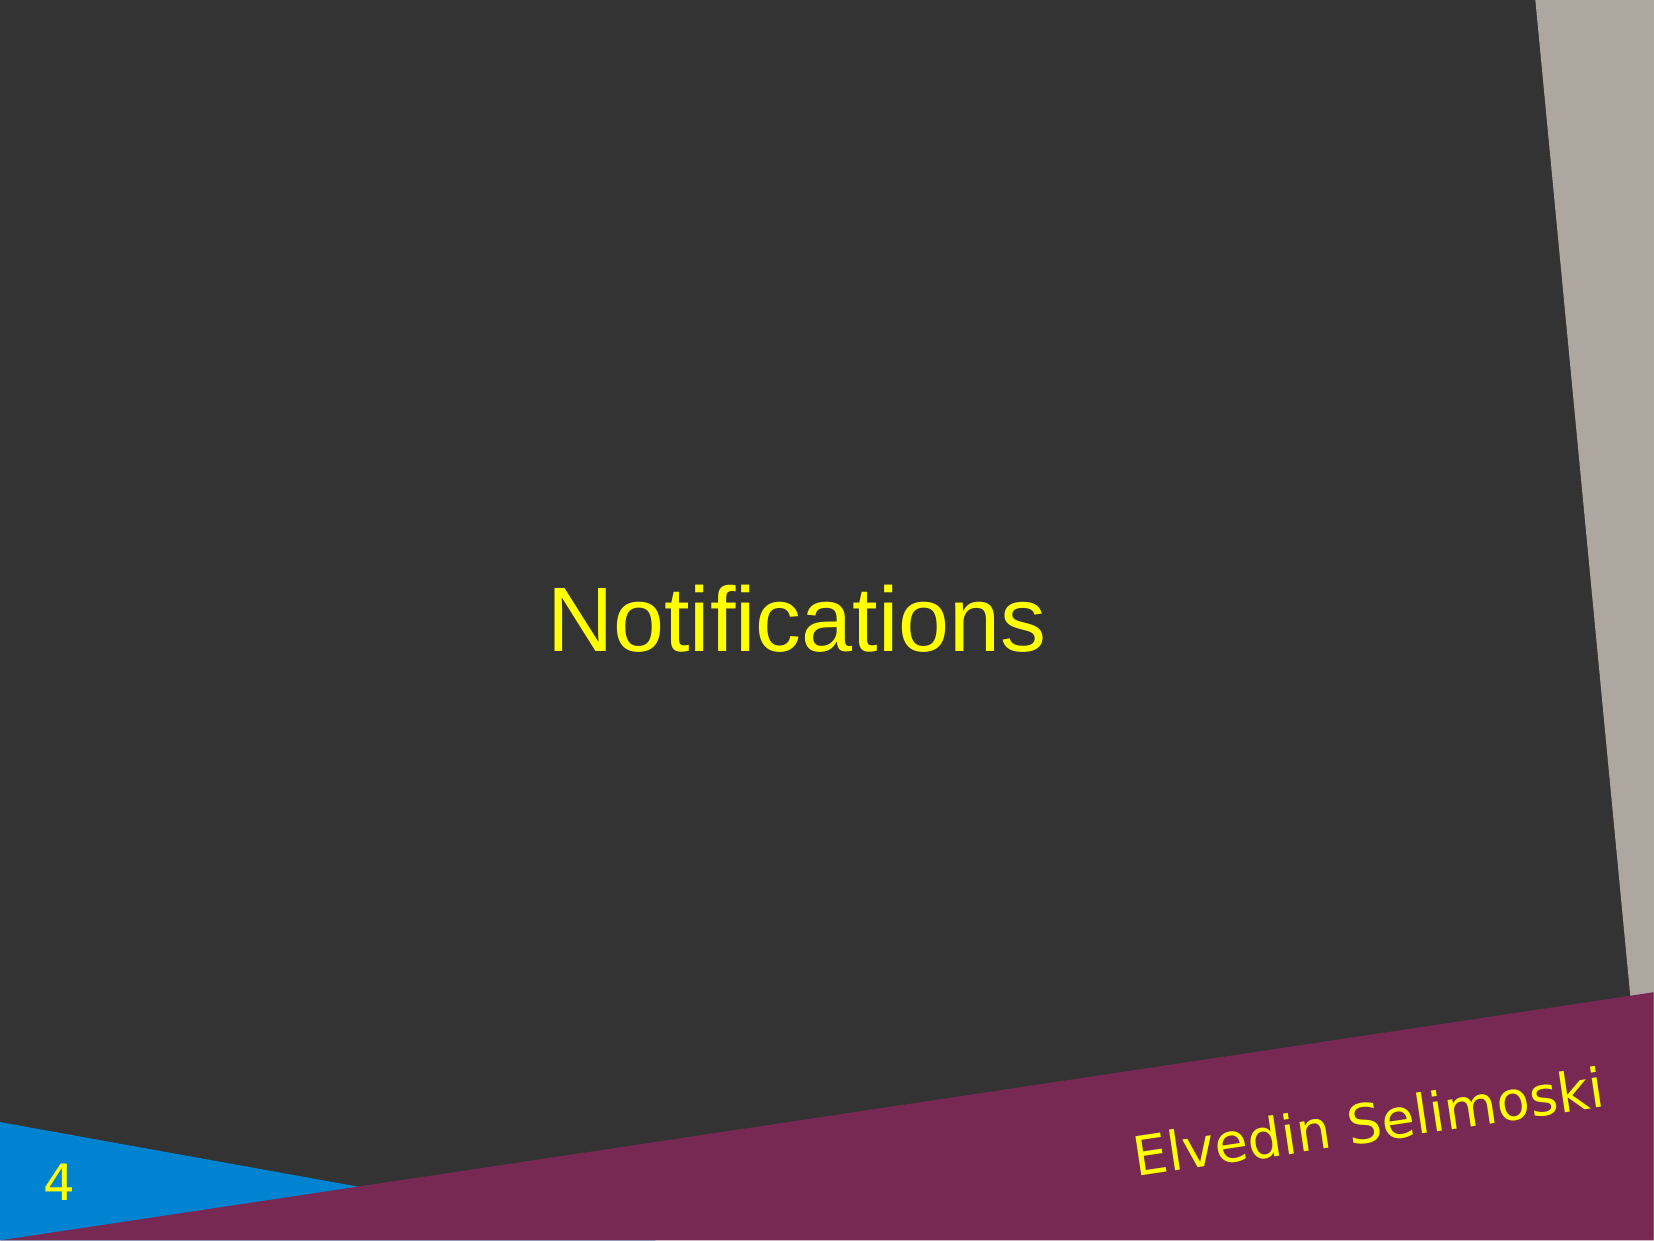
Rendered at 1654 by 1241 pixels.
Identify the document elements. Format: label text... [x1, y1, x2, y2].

text_box Elvedin Selimoski [1052, 1015, 1629, 1239]
title Notifications [53, 407, 1542, 833]
